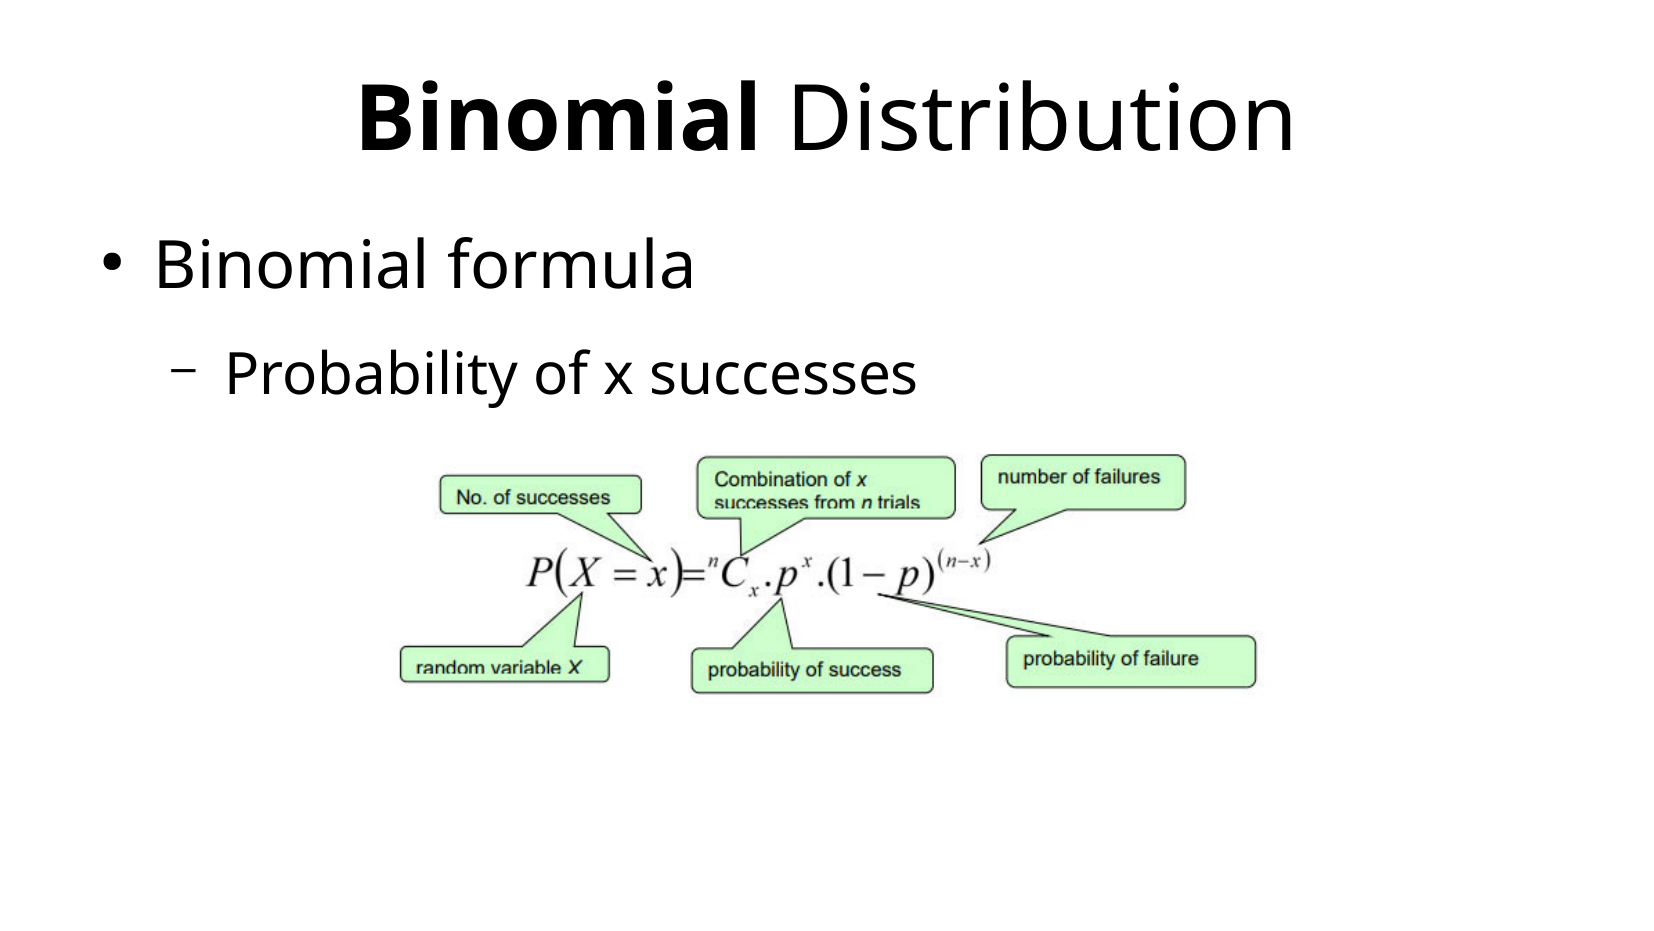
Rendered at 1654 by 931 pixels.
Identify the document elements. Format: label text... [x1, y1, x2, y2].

picture [389, 442, 1270, 703]
list Binomial formula Probability of x successes [82, 217, 1571, 758]
title Binomial Distribution [82, 37, 1571, 193]
